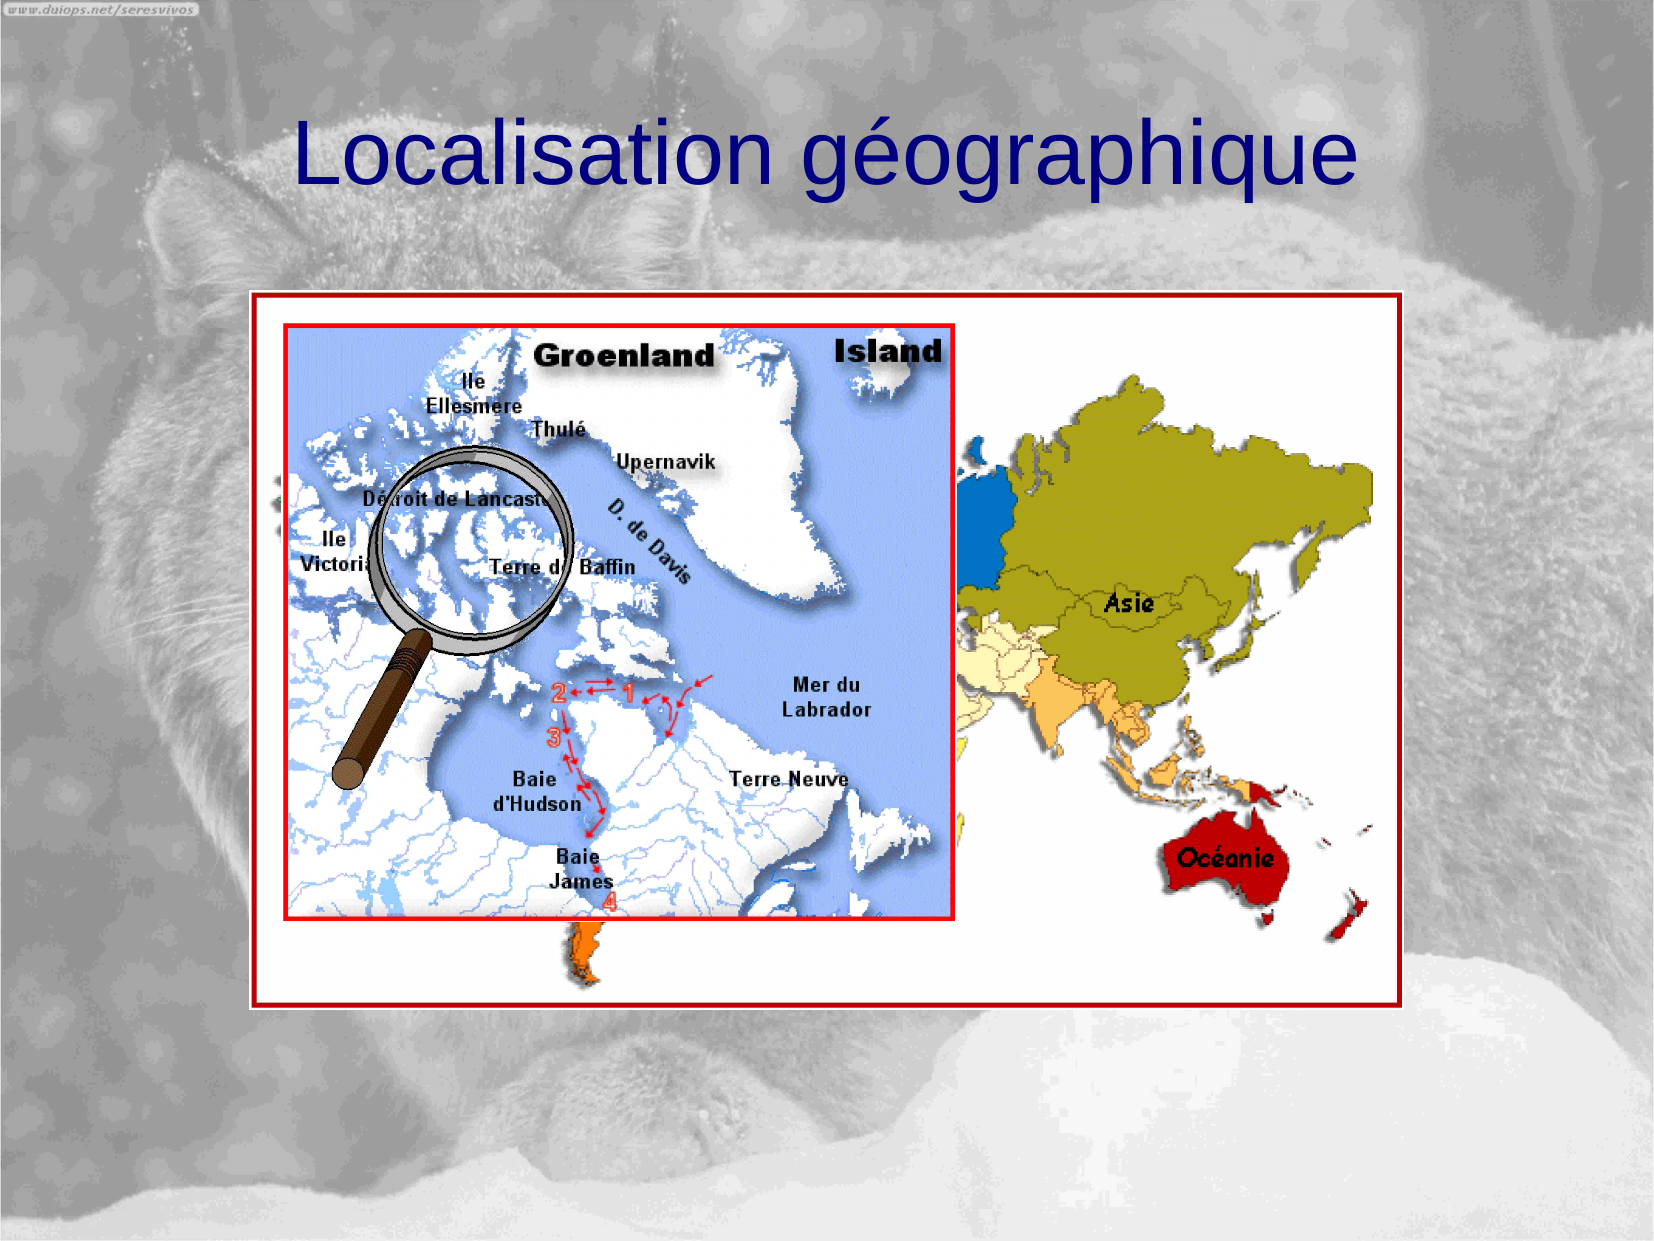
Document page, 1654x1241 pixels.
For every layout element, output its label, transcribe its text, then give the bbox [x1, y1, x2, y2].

title Localisation géographique [82, 49, 1571, 257]
picture [0, 0, 1654, 1241]
